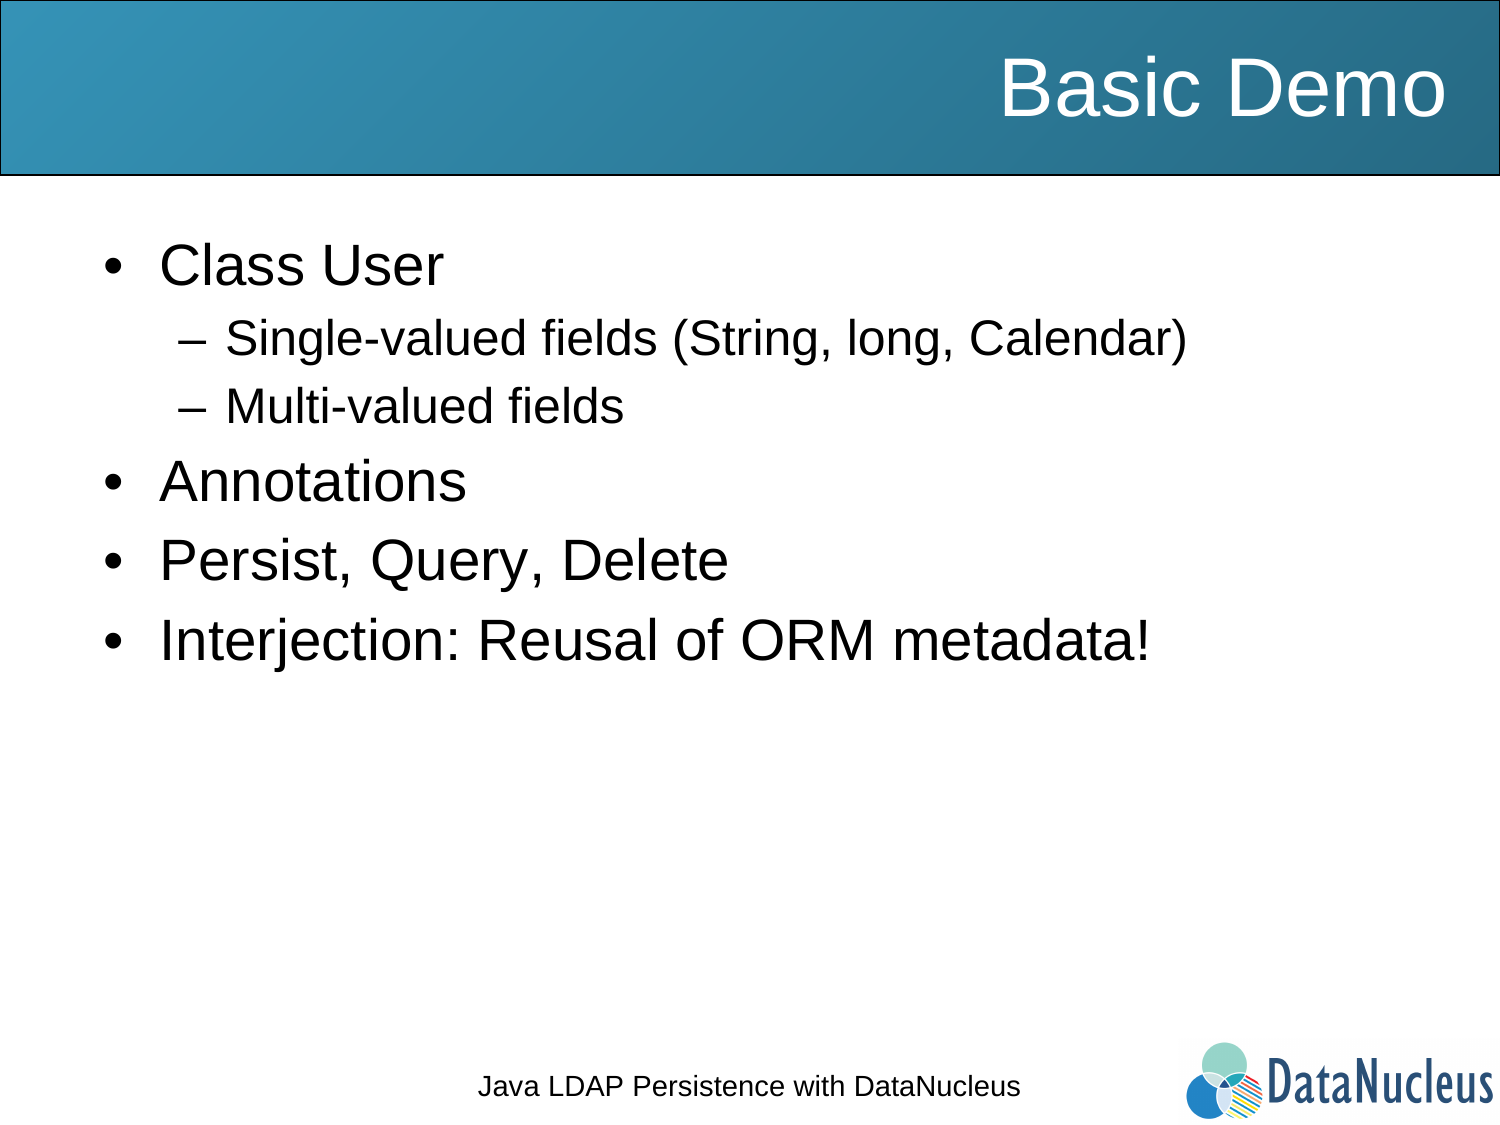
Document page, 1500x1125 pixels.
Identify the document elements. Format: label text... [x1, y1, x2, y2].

title Basic Demo [59, 12, 1463, 163]
list Class User Single-valued fields (String, long, Calendar) Multi-valued fields Annotations Persist, Query, Delete Interjection: Reusal of ORM metadata! [88, 224, 1439, 945]
picture [1178, 1038, 1500, 1125]
